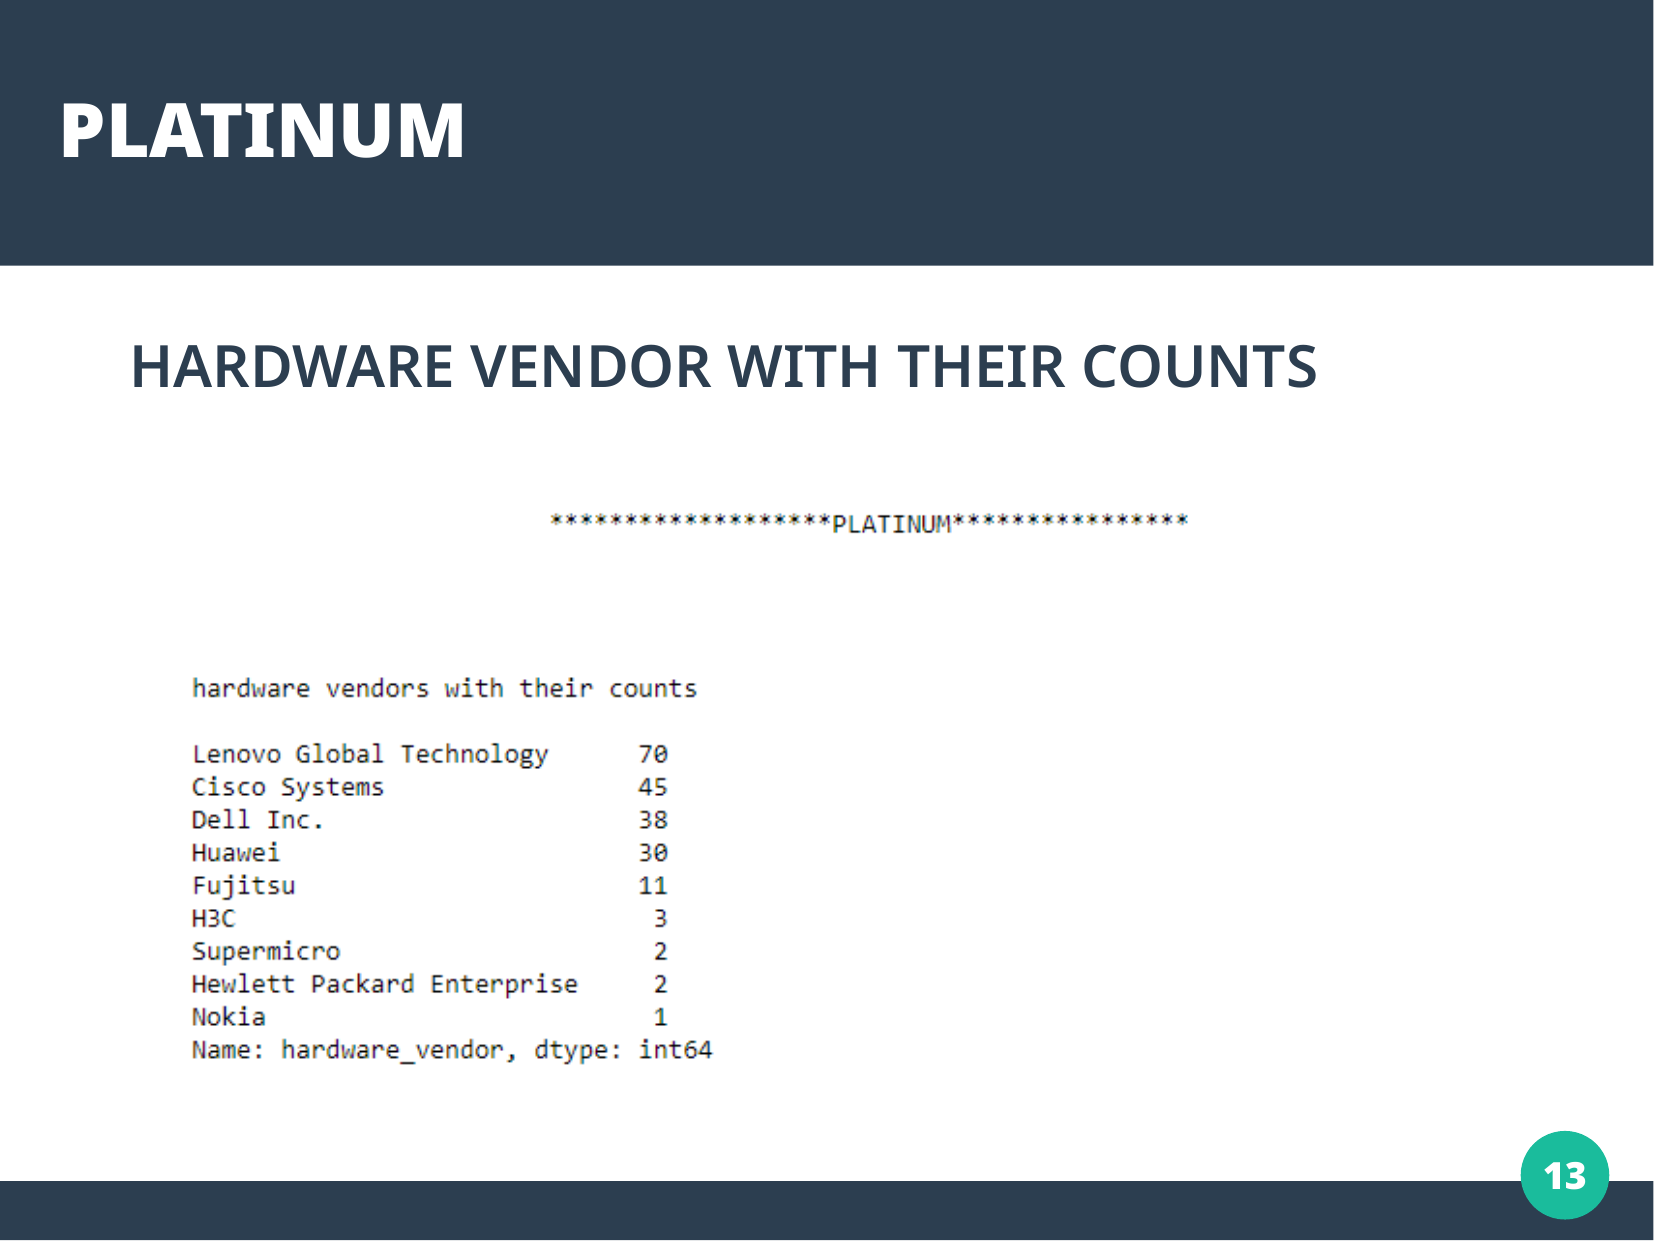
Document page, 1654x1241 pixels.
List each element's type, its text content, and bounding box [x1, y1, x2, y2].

picture [124, 452, 1246, 1081]
list HARDWARE VENDOR WITH THEIR COUNTS [59, 324, 1595, 466]
title PLATINUM [59, 49, 1595, 207]
